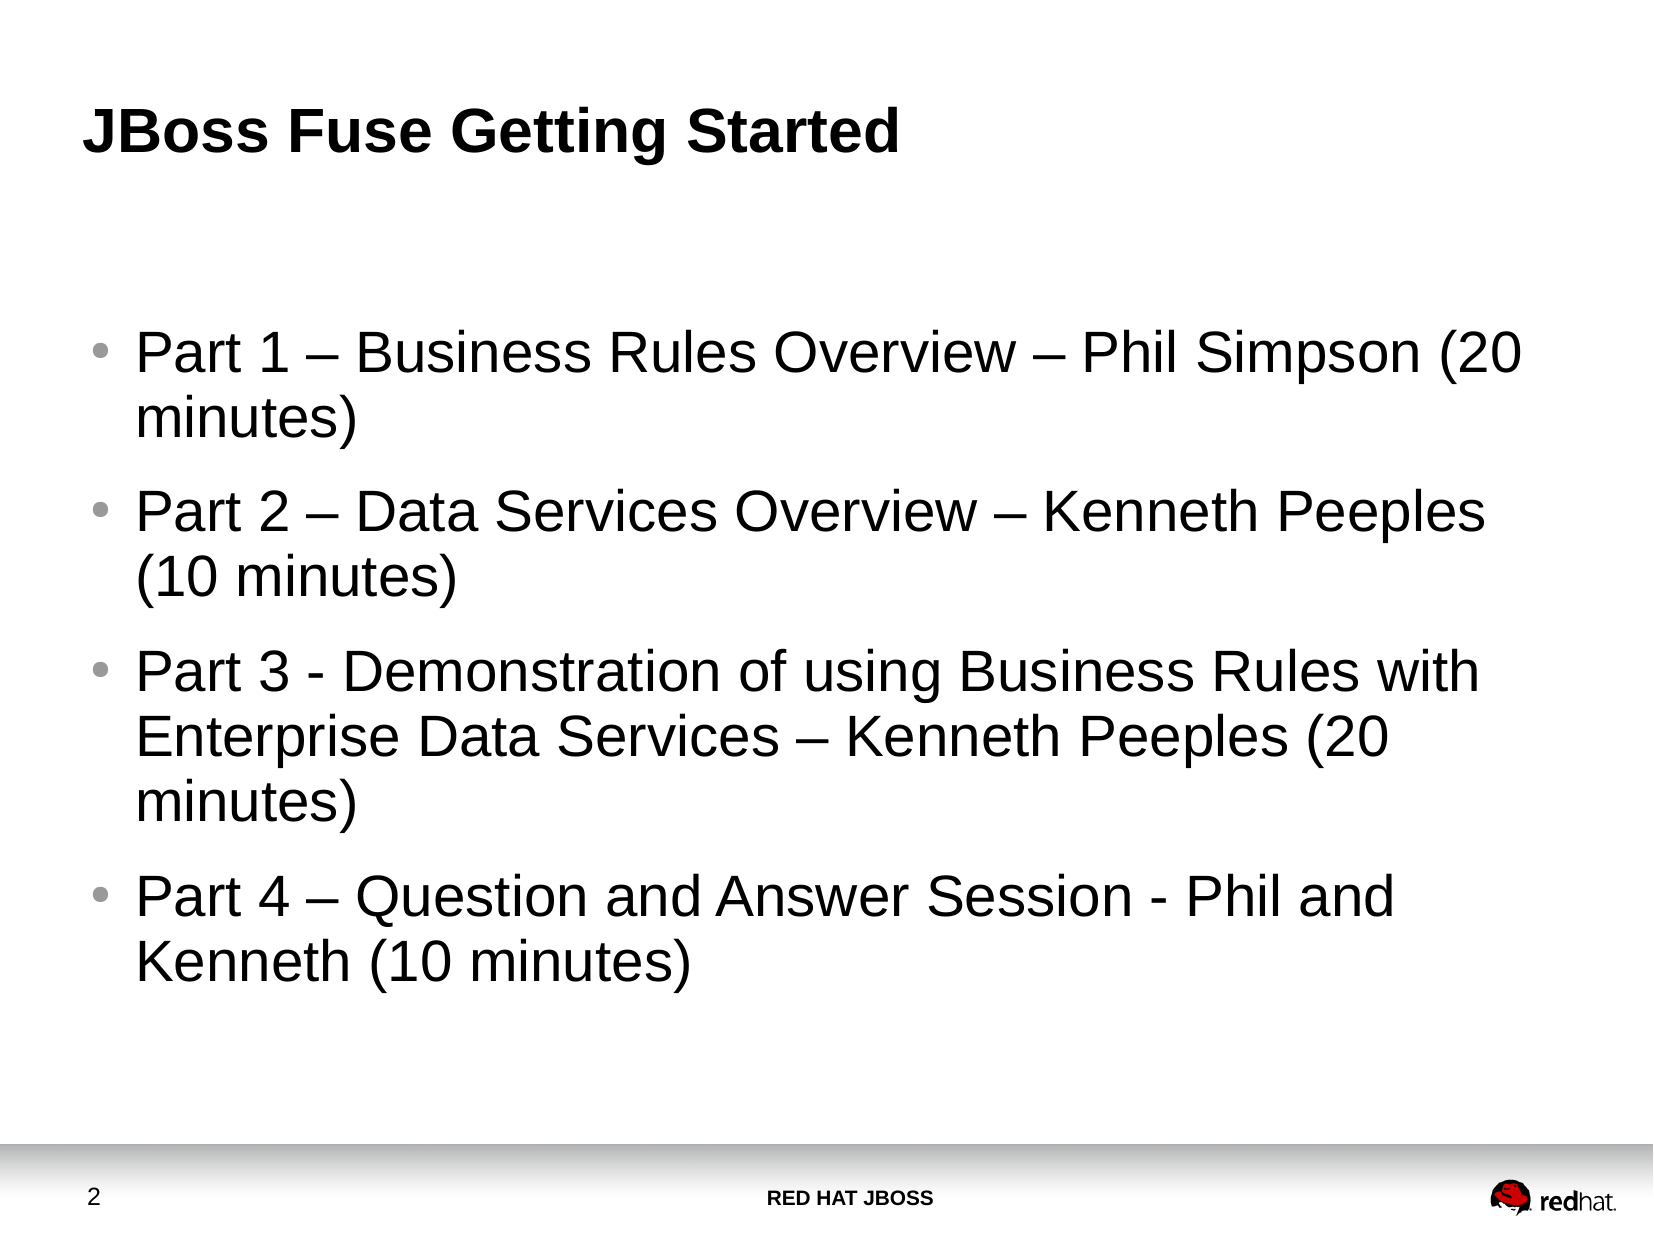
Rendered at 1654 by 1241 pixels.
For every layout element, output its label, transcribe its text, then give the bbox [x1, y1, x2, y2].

list Part 1 – Business Rules Overview – Phil Simpson (20 minutes) Part 2 – Data Services Overview – Kenneth Peeples (10 minutes) Part 3 - Demonstration of using Business Rules with Enterprise Data Services – Kenneth Peeples (20 minutes) Part 4 – Question and Answer Session - Phil and Kenneth (10 minutes) [74, 225, 1563, 1089]
picture [0, 1144, 1653, 1241]
title JBoss Fuse Getting Started [82, 37, 1571, 226]
